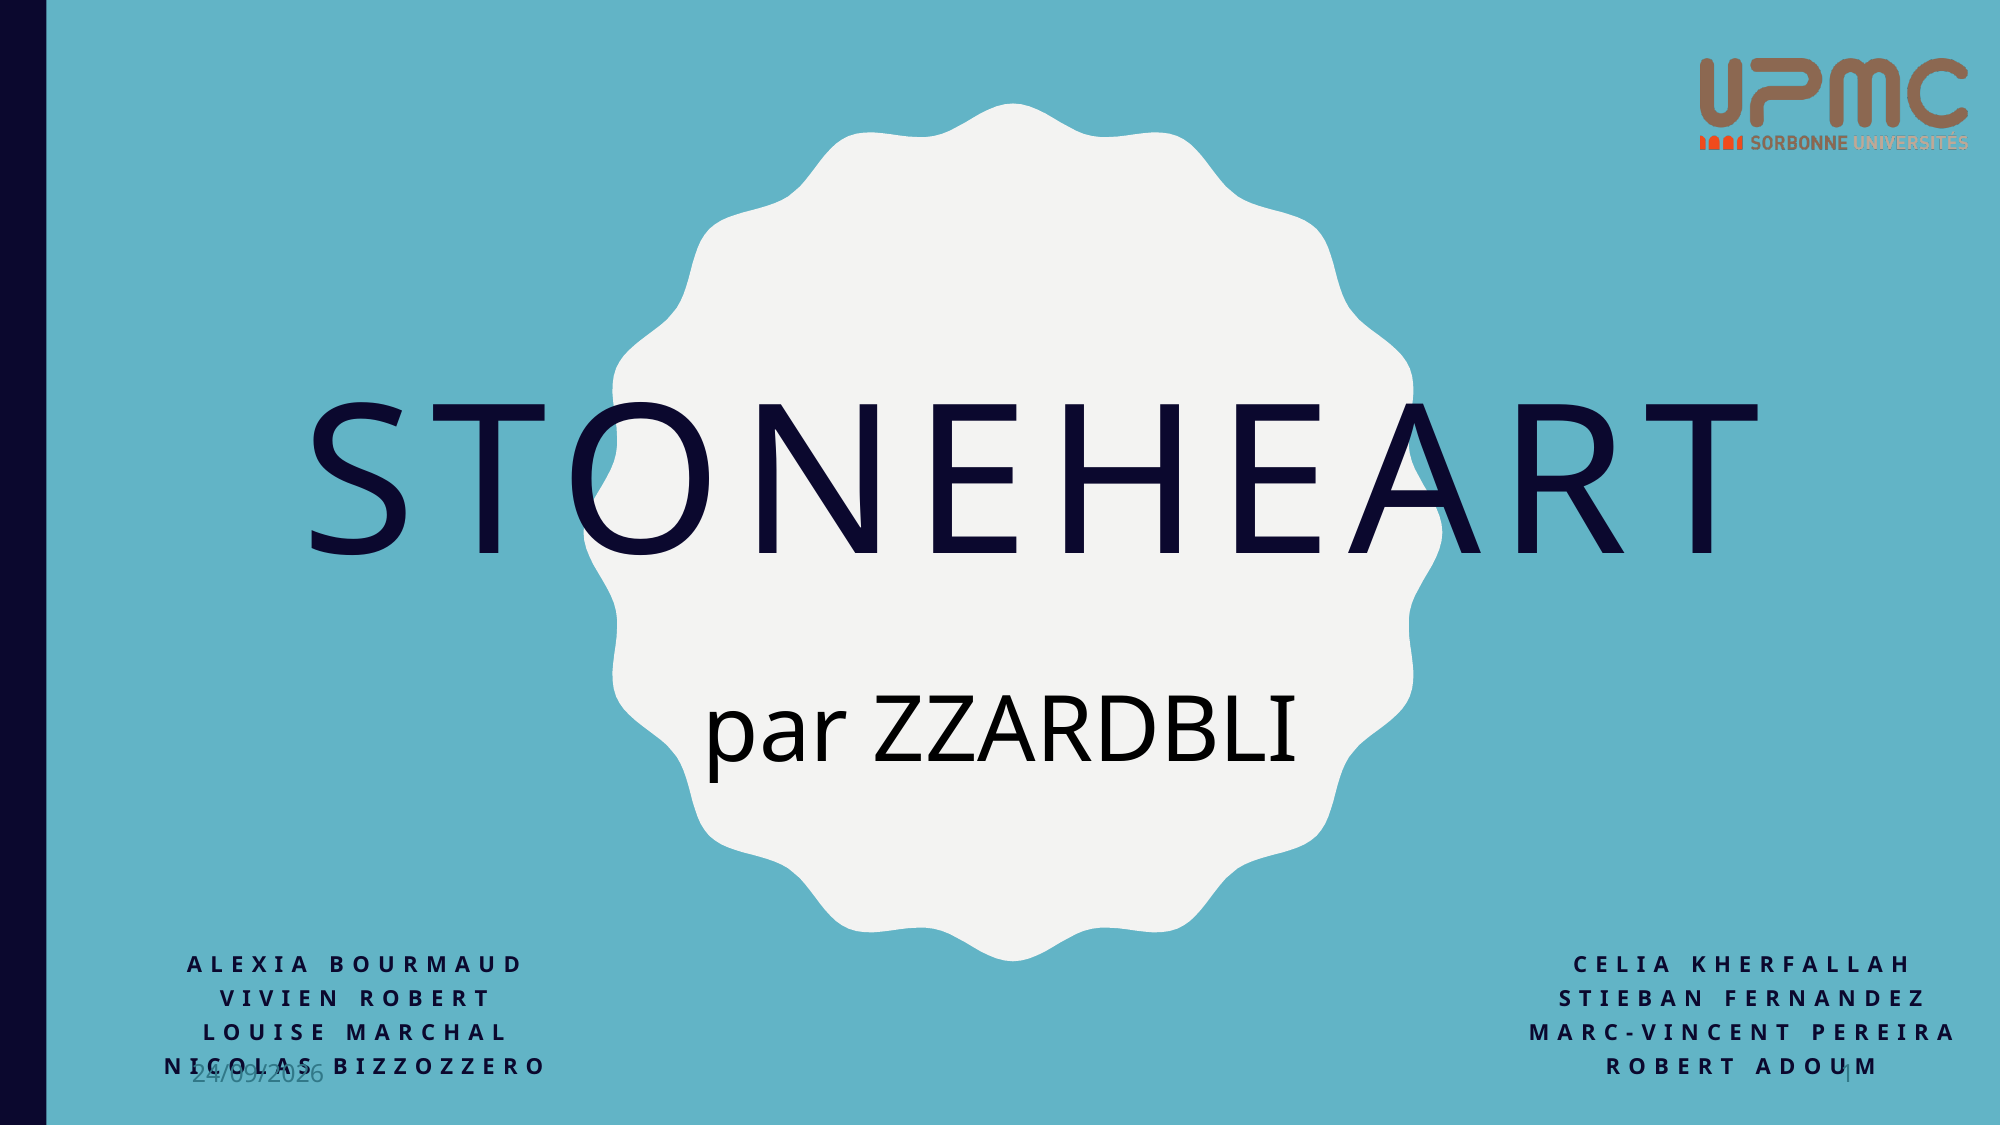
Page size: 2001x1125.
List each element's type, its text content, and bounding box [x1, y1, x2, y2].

picture [1695, 53, 1972, 154]
subtitle Alexia BOURMAUD Vivien ROBERT Louise MARCHAL Nicolas BIZZOZZERO [94, 942, 613, 1087]
slide_number <number> [1487, 1045, 1870, 1103]
title StoneHeart [185, 243, 1878, 698]
text_box Celia KHERFALLAH Stieban FERNANDEZ Marc-Vincent PEREIRA Robert ADOUM [1481, 942, 2000, 1089]
text_box par ZZARDBLI [469, 662, 1533, 787]
slide_number 19/10/2017 [176, 1045, 560, 1103]
